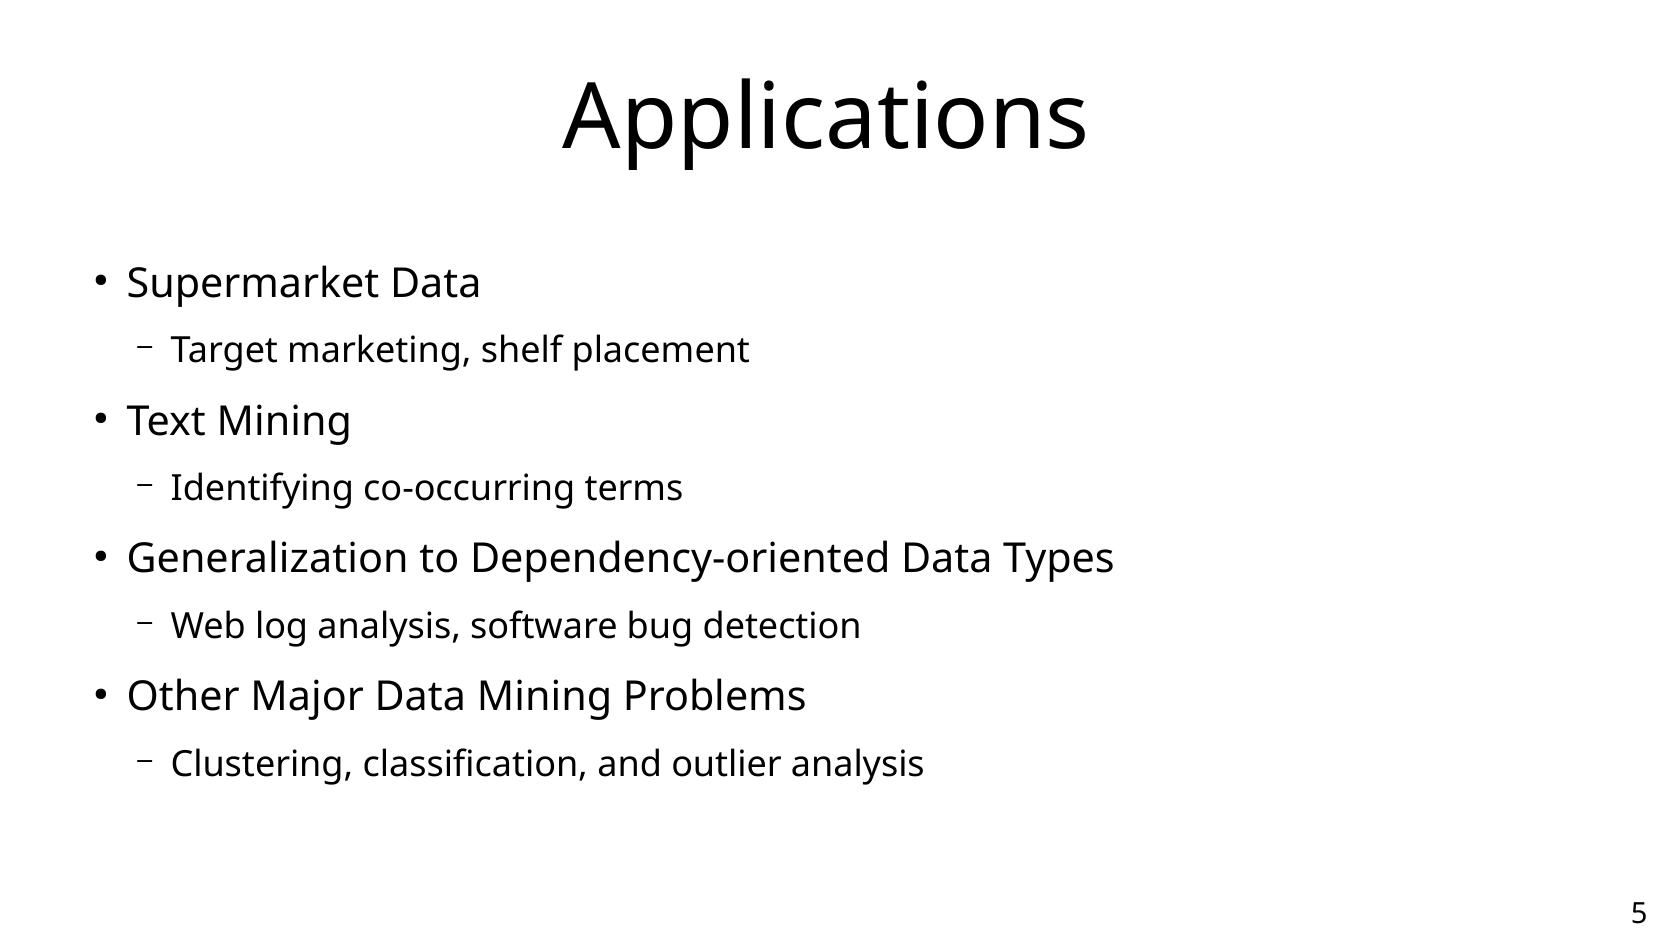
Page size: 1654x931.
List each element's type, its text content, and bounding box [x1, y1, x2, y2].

list Supermarket Data Target marketing, shelf placement Text Mining Identifying co-occurring terms Generalization to Dependency-oriented Data Types Web log analysis, software bug detection Other Major Data Mining Problems Clustering, classification, and outlier analysis [82, 253, 1571, 793]
title Applications [82, 1, 1571, 226]
